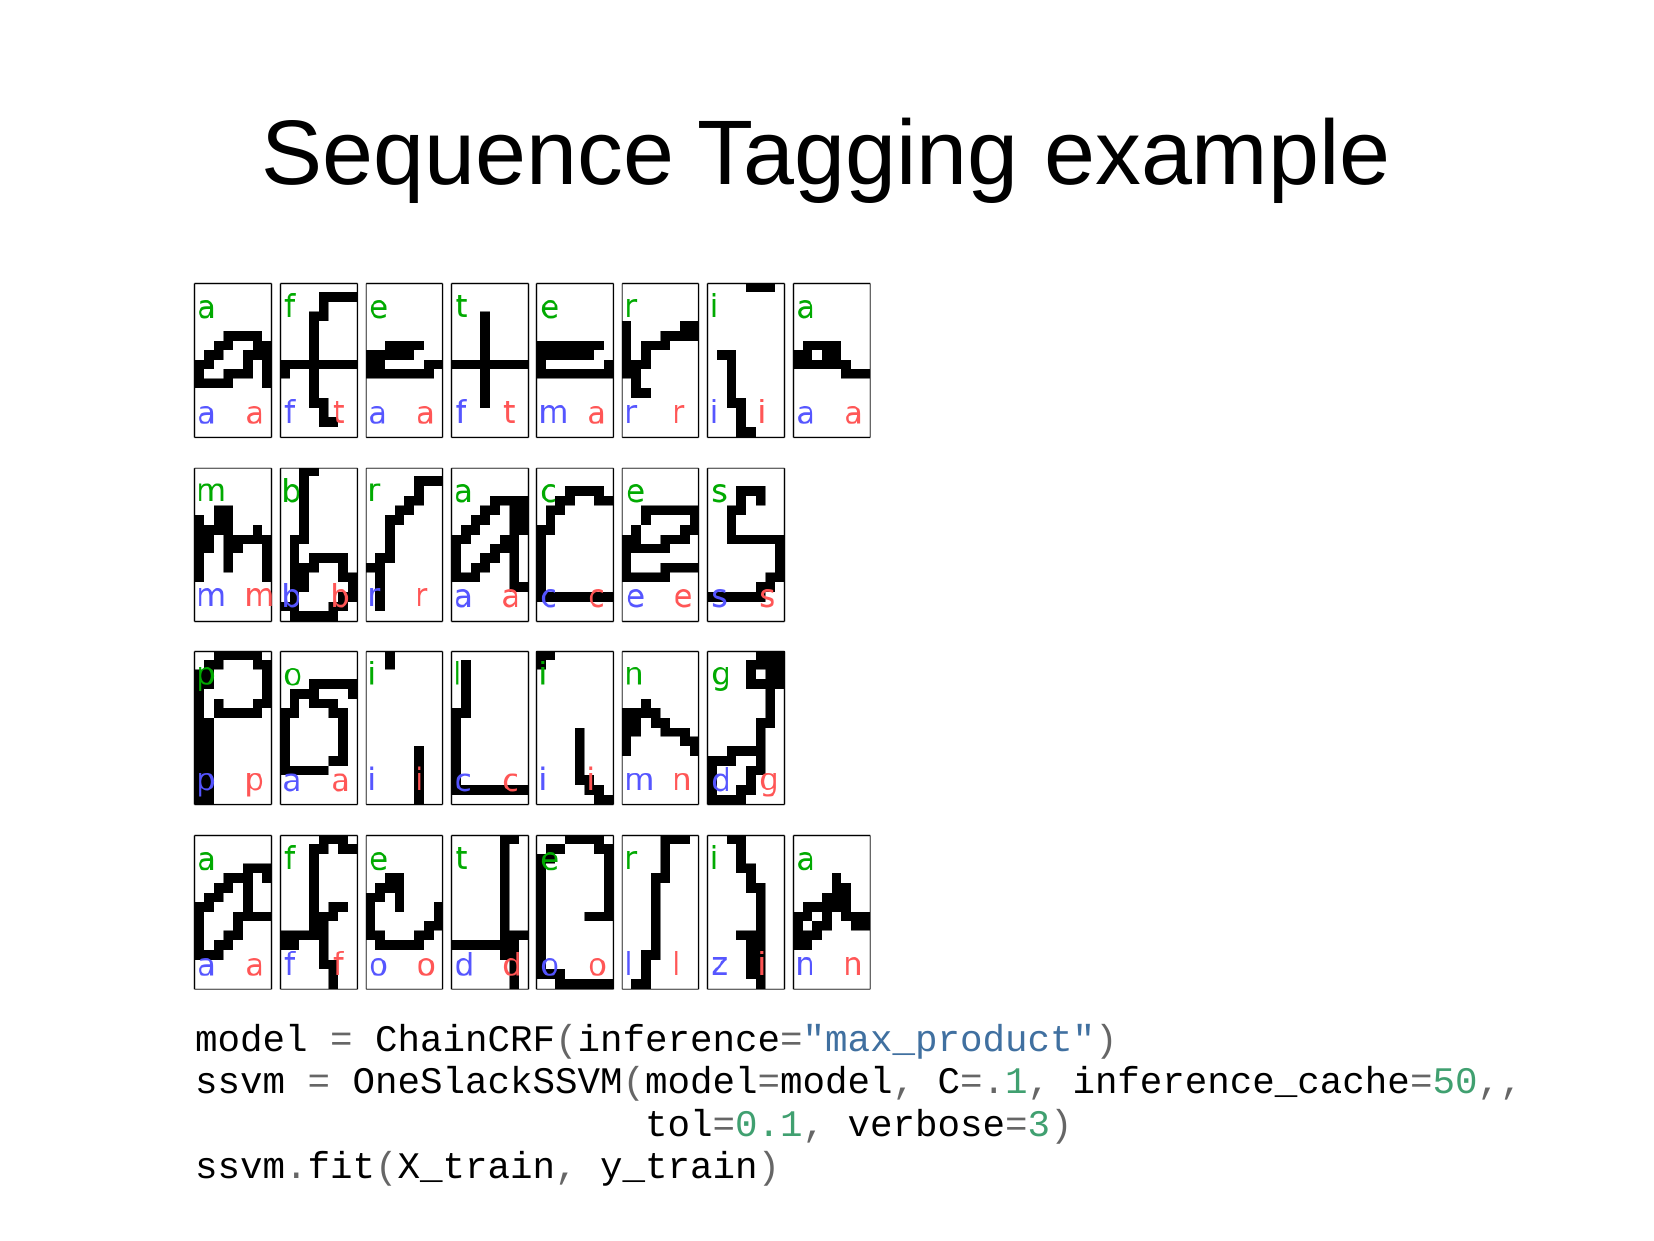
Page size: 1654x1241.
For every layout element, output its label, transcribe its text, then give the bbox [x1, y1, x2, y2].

title Sequence Tagging example [82, 49, 1571, 257]
text_box model = ChainCRF(inference="max_product") ssvm = OneSlackSSVM(model=model, C=.1, inference_cache=50,, tol=0.1, verbose=3) ssvm.fit(X_train, y_train) [195, 1020, 1654, 1192]
picture [193, 282, 871, 991]
